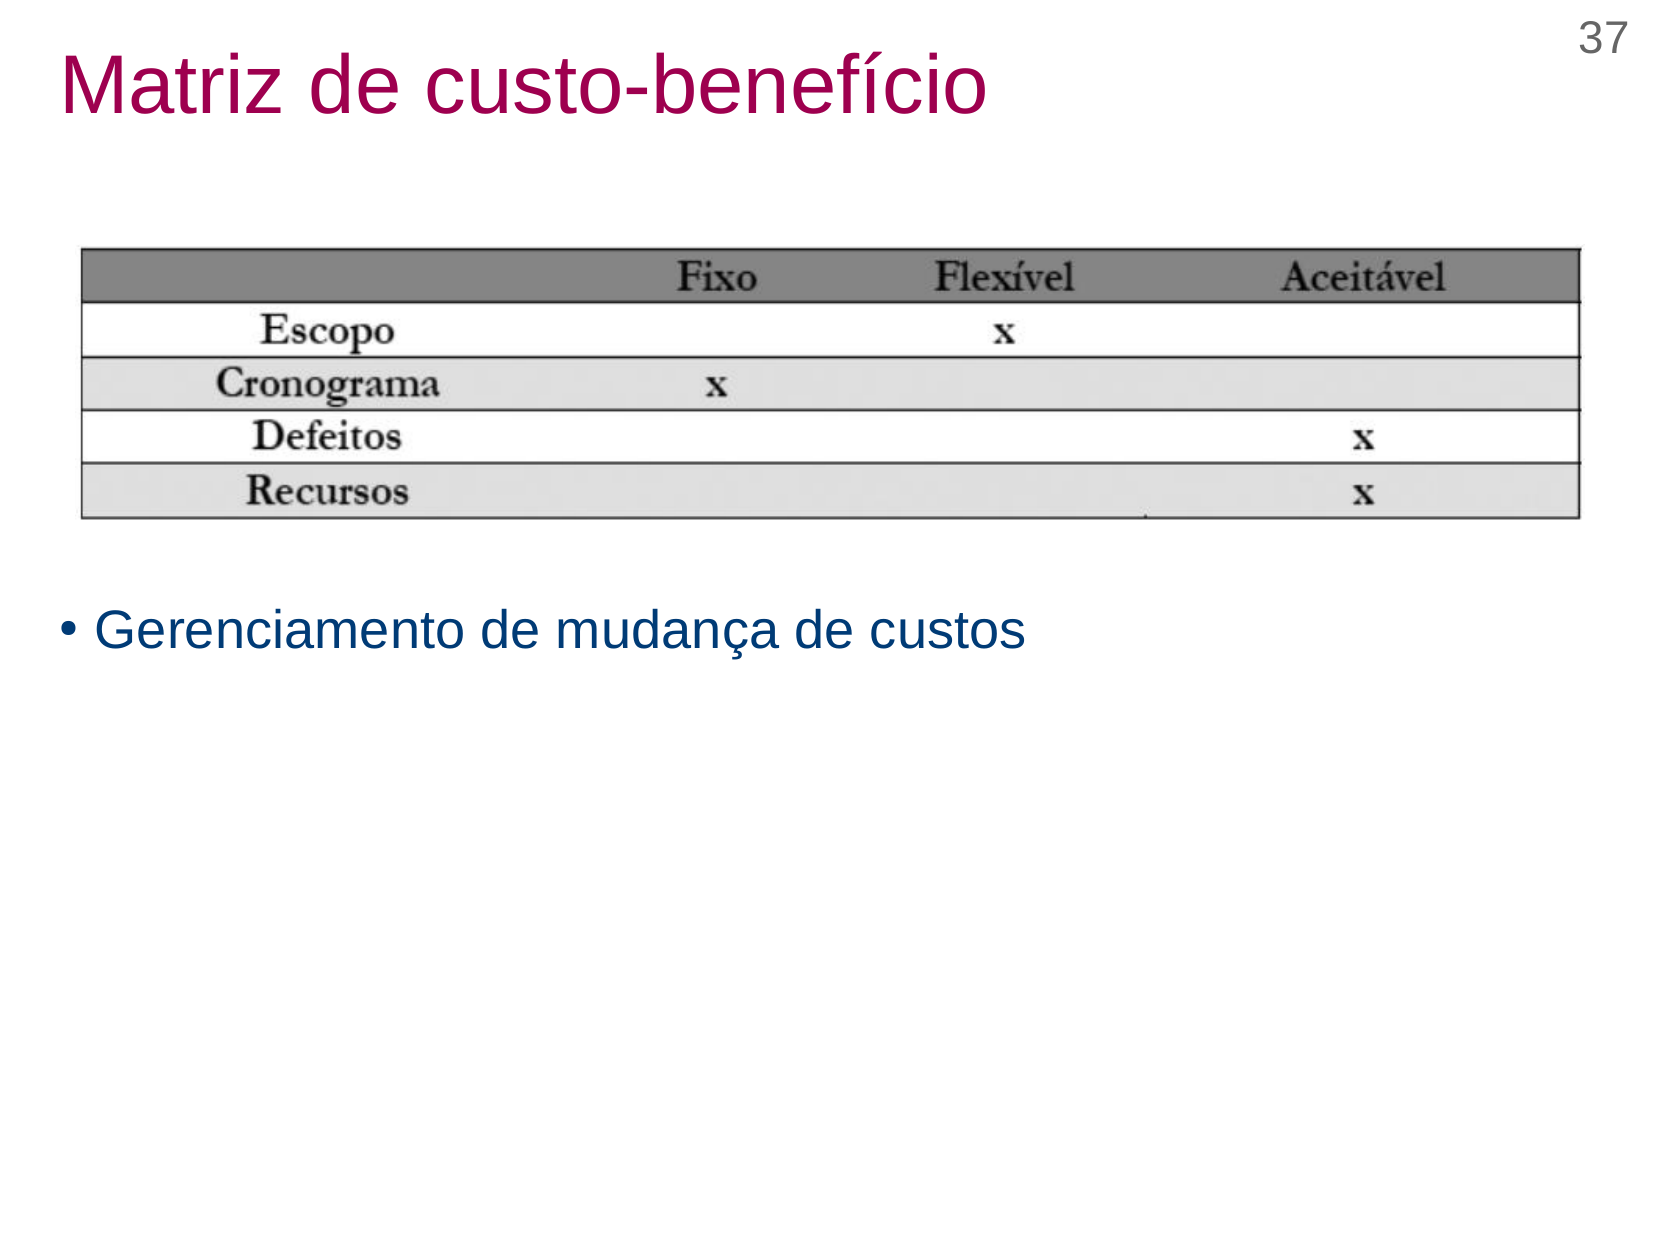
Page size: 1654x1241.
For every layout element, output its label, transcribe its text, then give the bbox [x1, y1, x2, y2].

title Matriz de custo-benefício [59, 29, 1595, 148]
list Gerenciamento de mudança de custos [59, 590, 1595, 1211]
picture [75, 244, 1585, 526]
